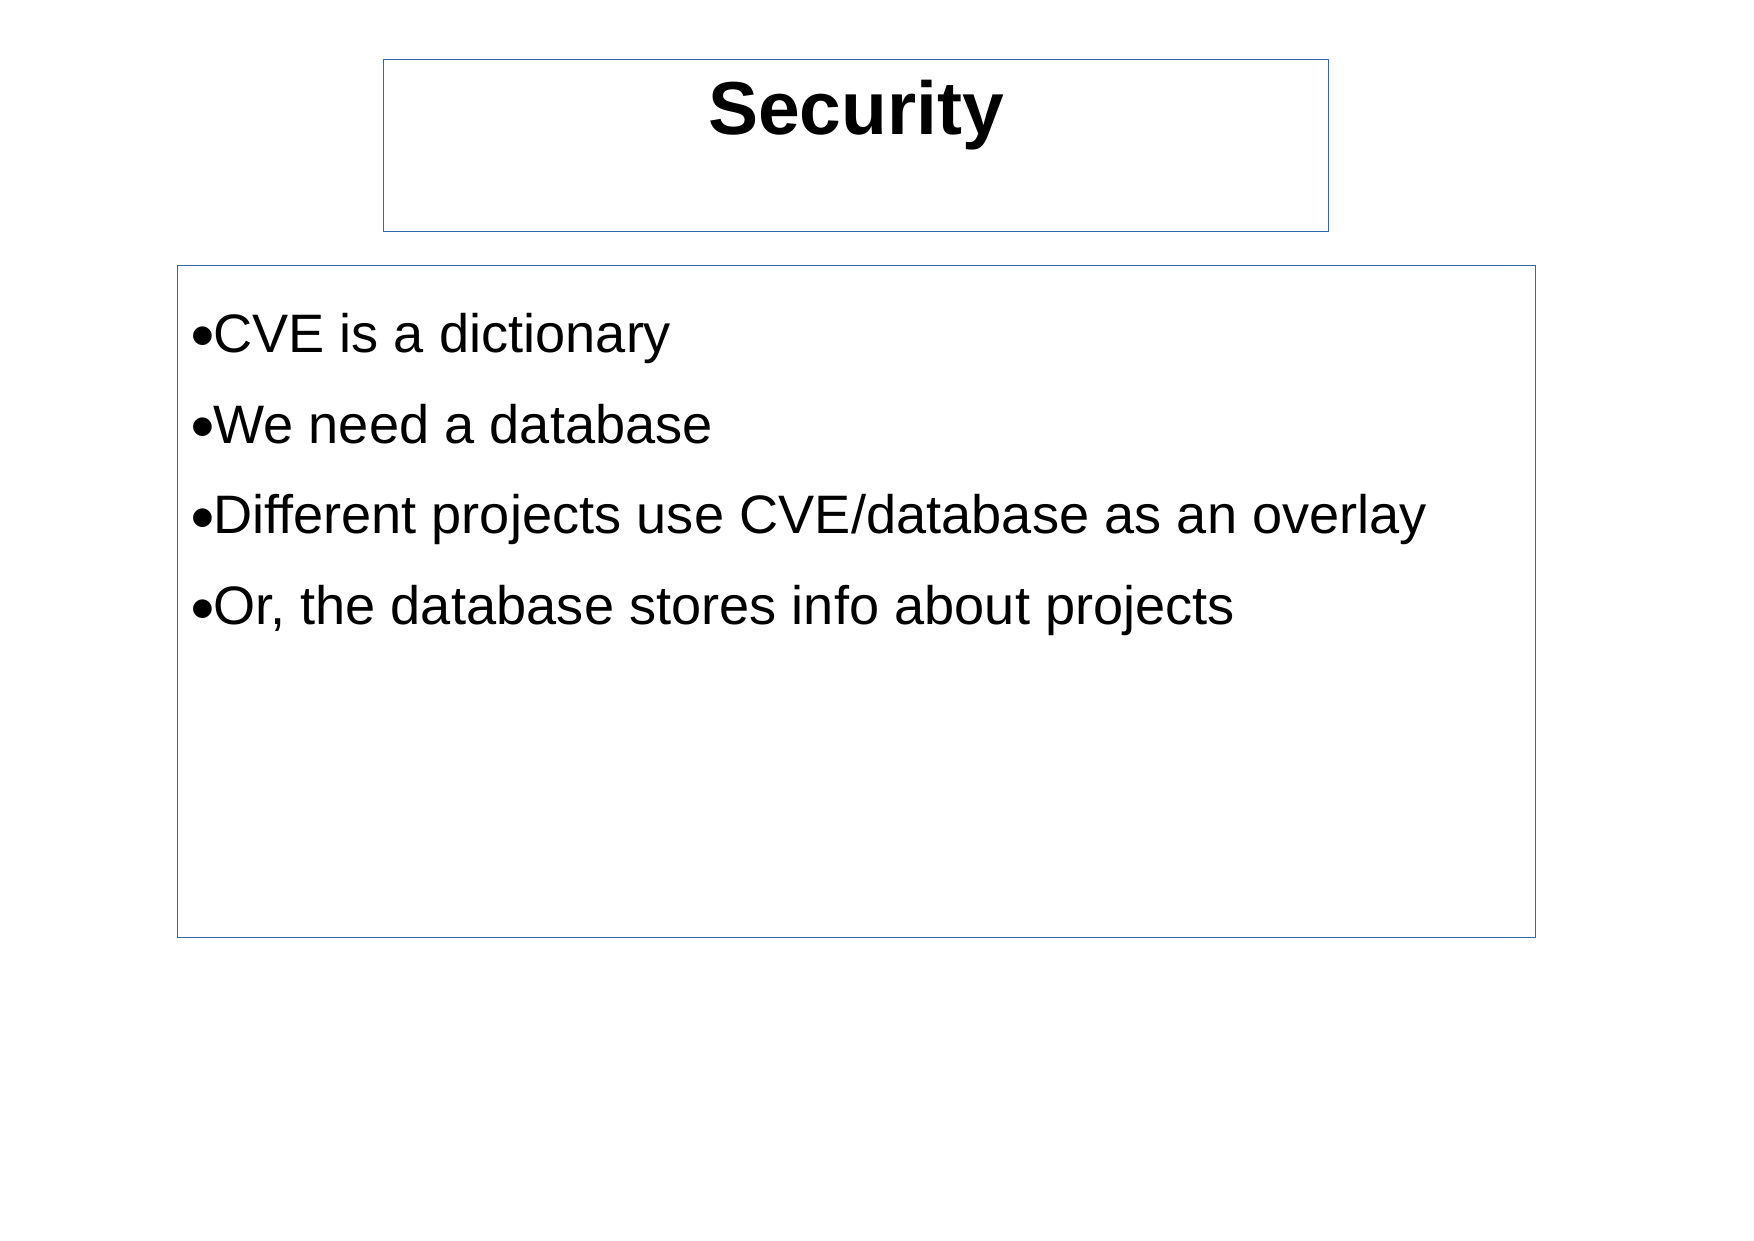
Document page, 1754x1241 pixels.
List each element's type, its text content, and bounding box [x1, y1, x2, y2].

text_box CVE is a dictionary We need a database Different projects use CVE/database as an overlay Or, the database stores info about projects [177, 265, 1536, 938]
text_box Security [383, 59, 1329, 232]
